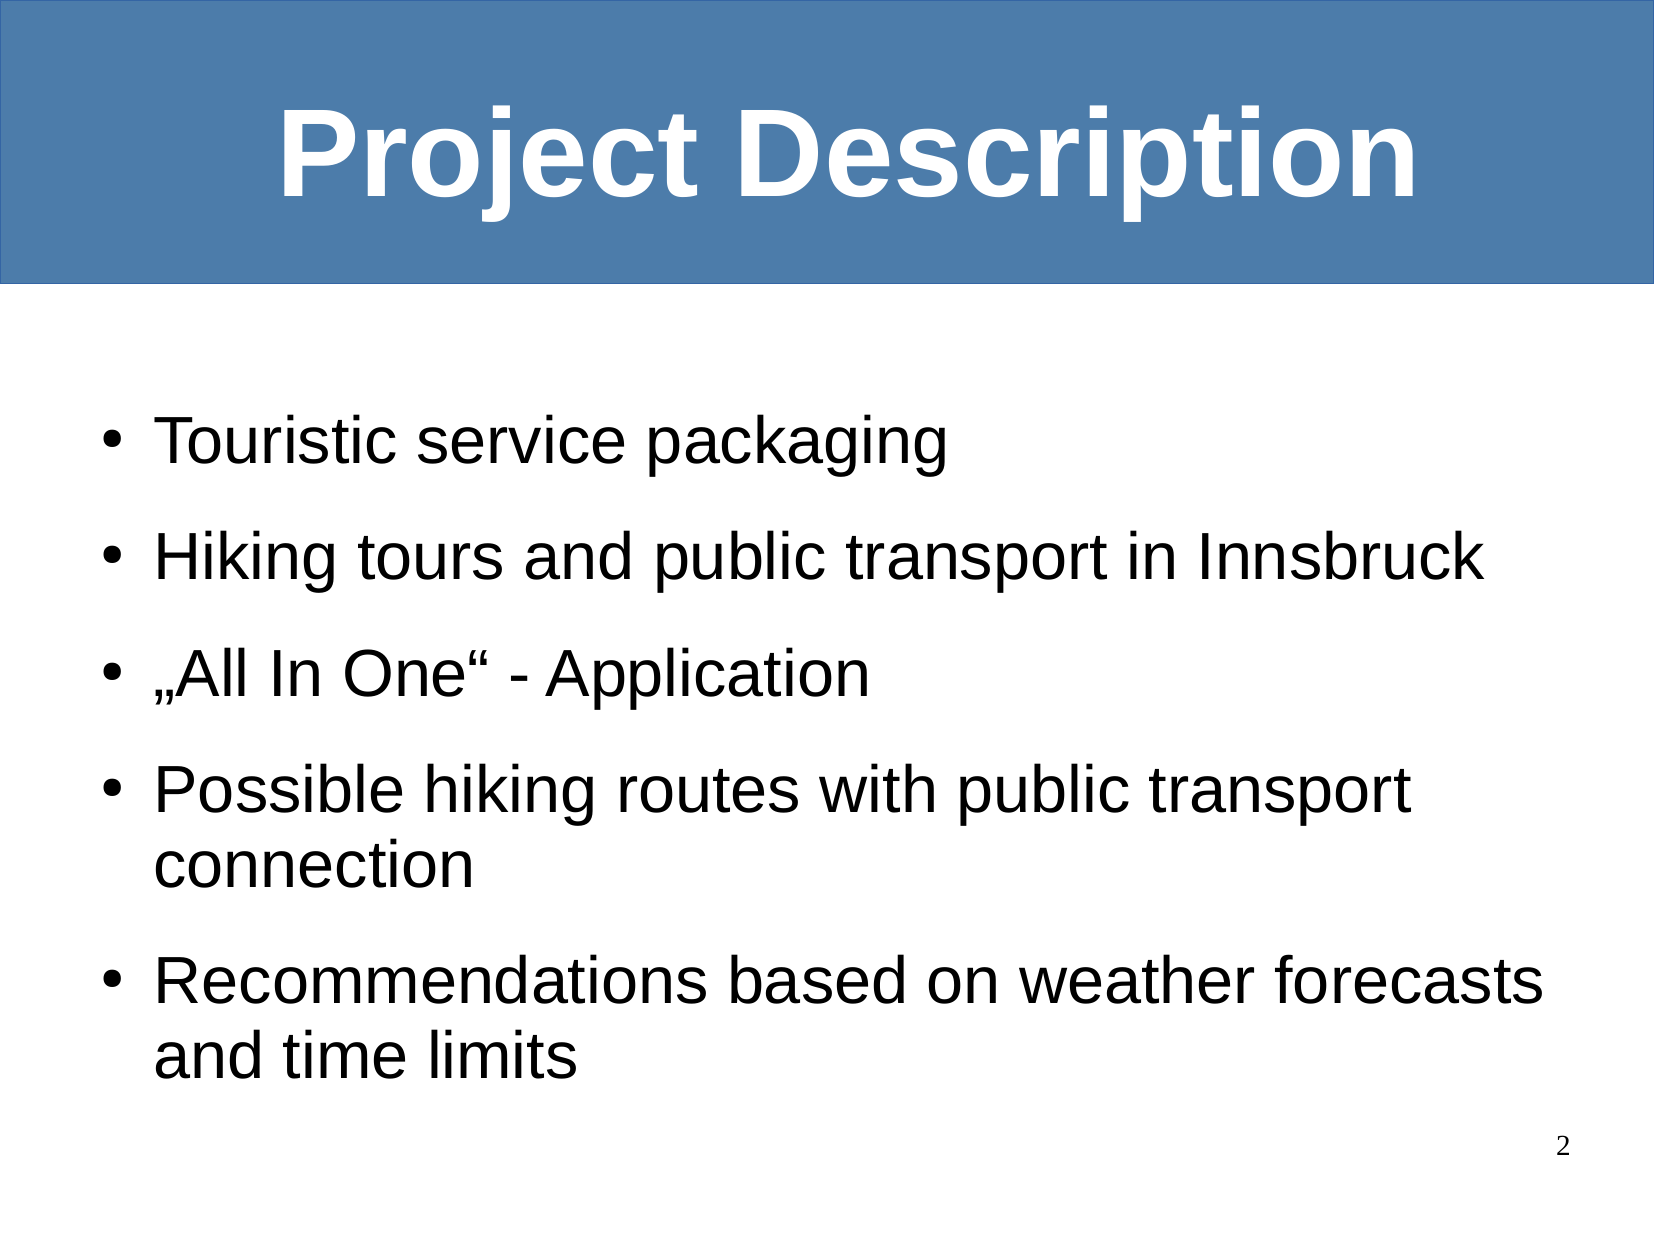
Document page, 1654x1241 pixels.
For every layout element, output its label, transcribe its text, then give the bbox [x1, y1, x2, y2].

list Touristic service packaging Hiking tours and public transport in Innsbruck „All In One“ - Application Possible hiking routes with public transport connection Recommendations based on weather forecasts and time limits [82, 402, 1571, 1123]
title Project Description [82, 49, 1571, 257]
text_box [0, 0, 1654, 284]
